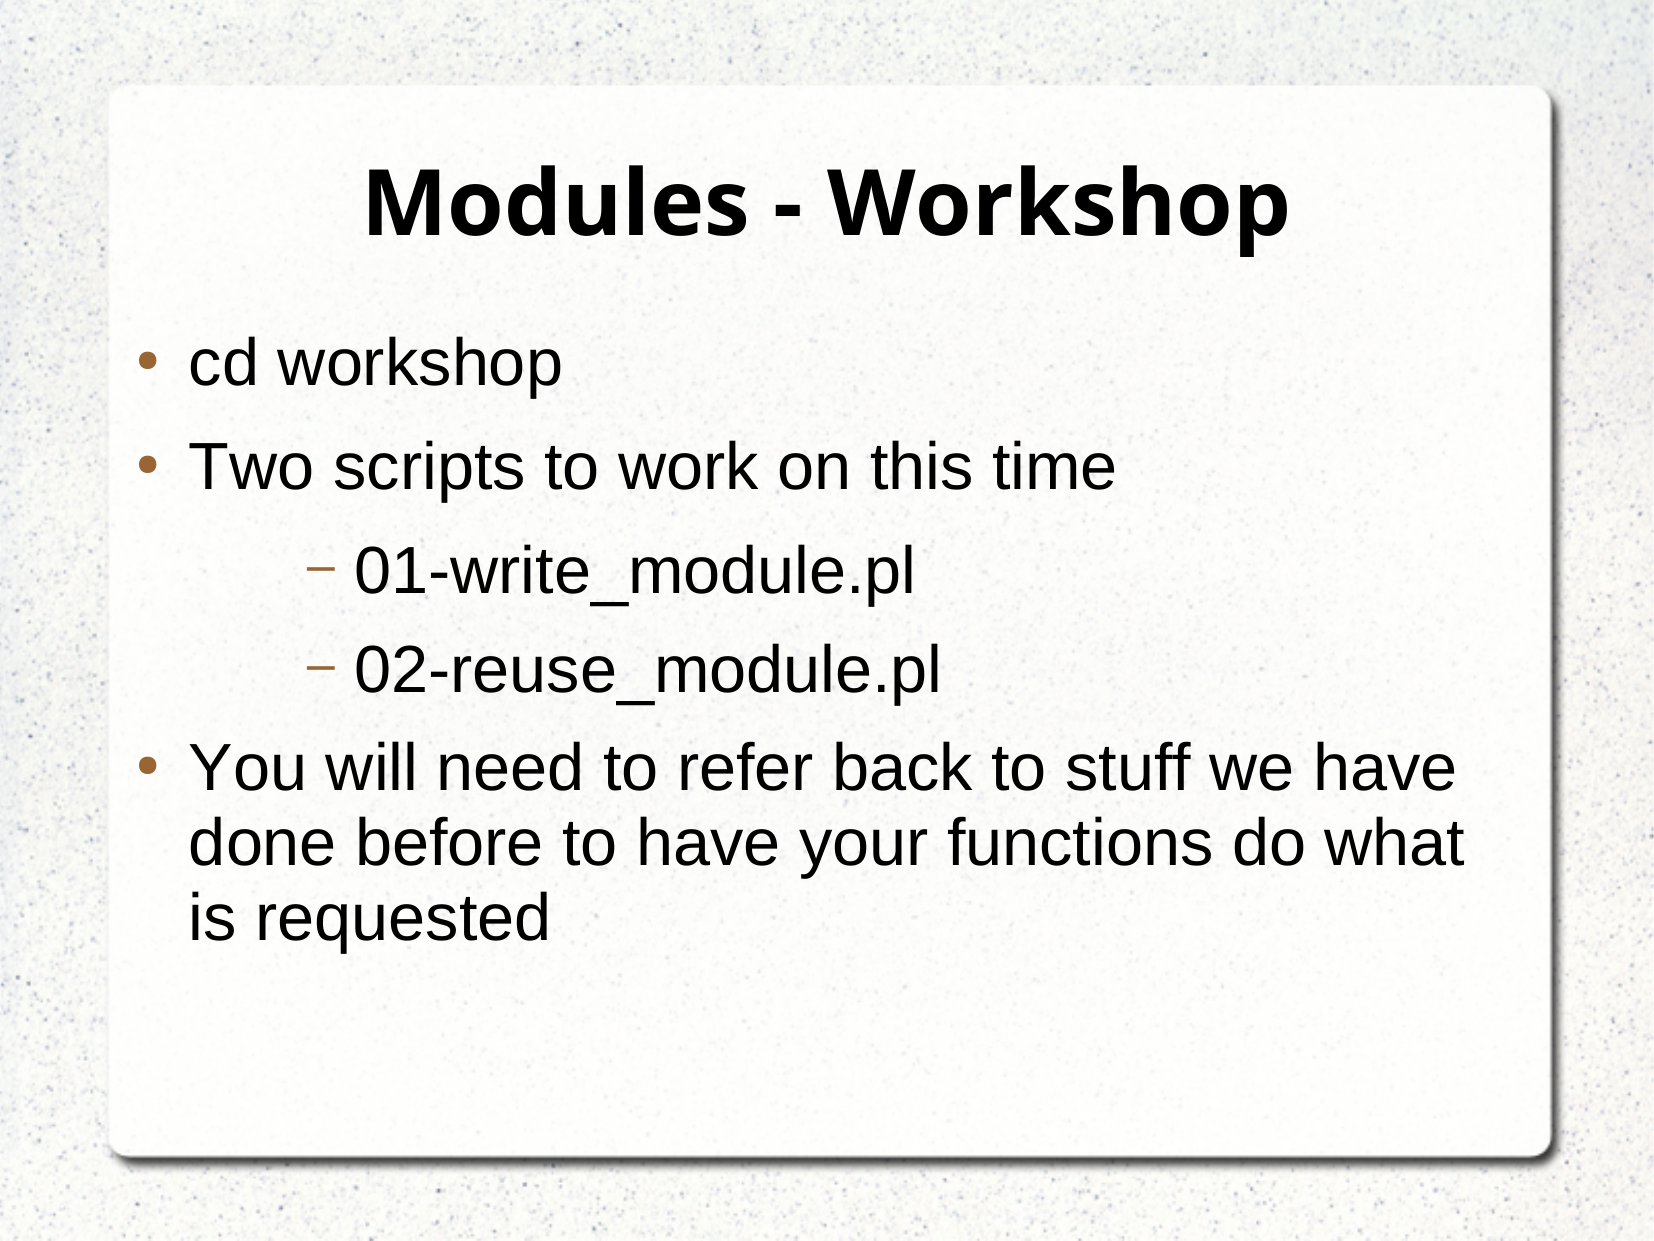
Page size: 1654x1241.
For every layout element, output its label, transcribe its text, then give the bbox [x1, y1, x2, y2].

list cd workshop Two scripts to work on this time 01-write_module.pl 02-reuse_module.pl You will need to refer back to stuff we have done before to have your functions do what is requested [118, 324, 1477, 960]
picture [0, 0, 1654, 1241]
title Modules - Workshop [118, 96, 1536, 304]
